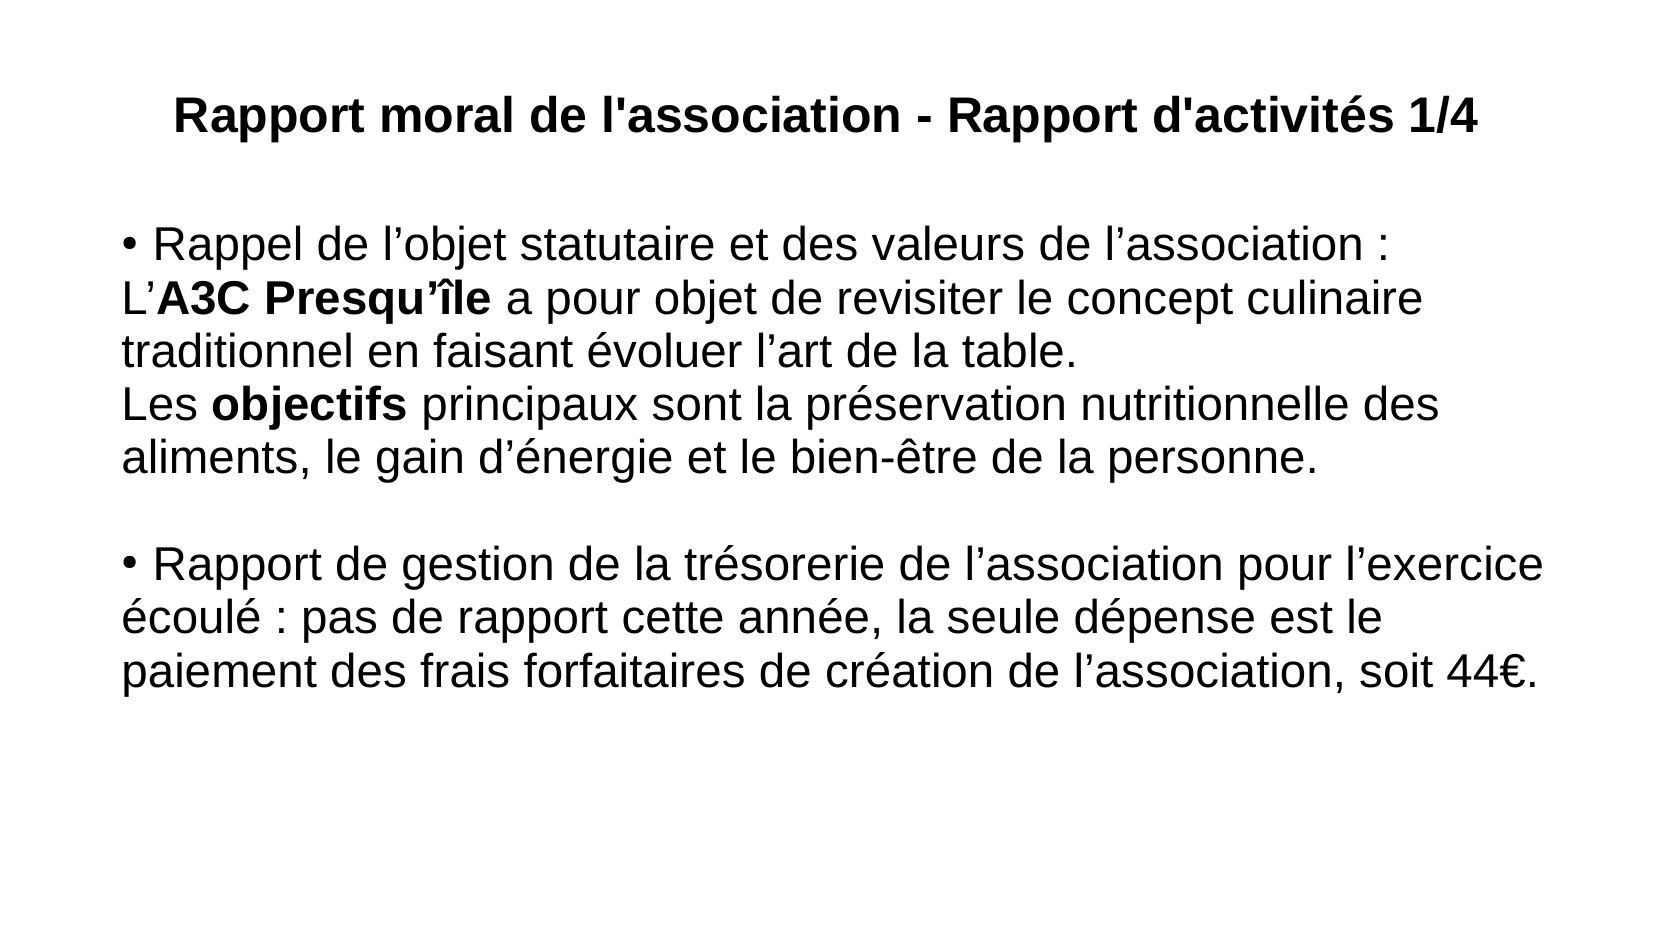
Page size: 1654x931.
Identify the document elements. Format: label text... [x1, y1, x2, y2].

list Rappel de l’objet statutaire et des valeurs de l’association : L’A3C Presqu’île a pour objet de revisiter le concept culinaire traditionnel en faisant évoluer l’art de la table. Les objectifs principaux sont la préservation nutritionnelle des aliments, le gain d’énergie et le bien-être de la personne. Rapport de gestion de la trésorerie de l’association pour l’exercice écoulé : pas de rapport cette année, la seule dépense est le paiement des frais forfaitaires de création de l’association, soit 44€. [82, 217, 1571, 758]
text_box [82, 37, 1571, 193]
